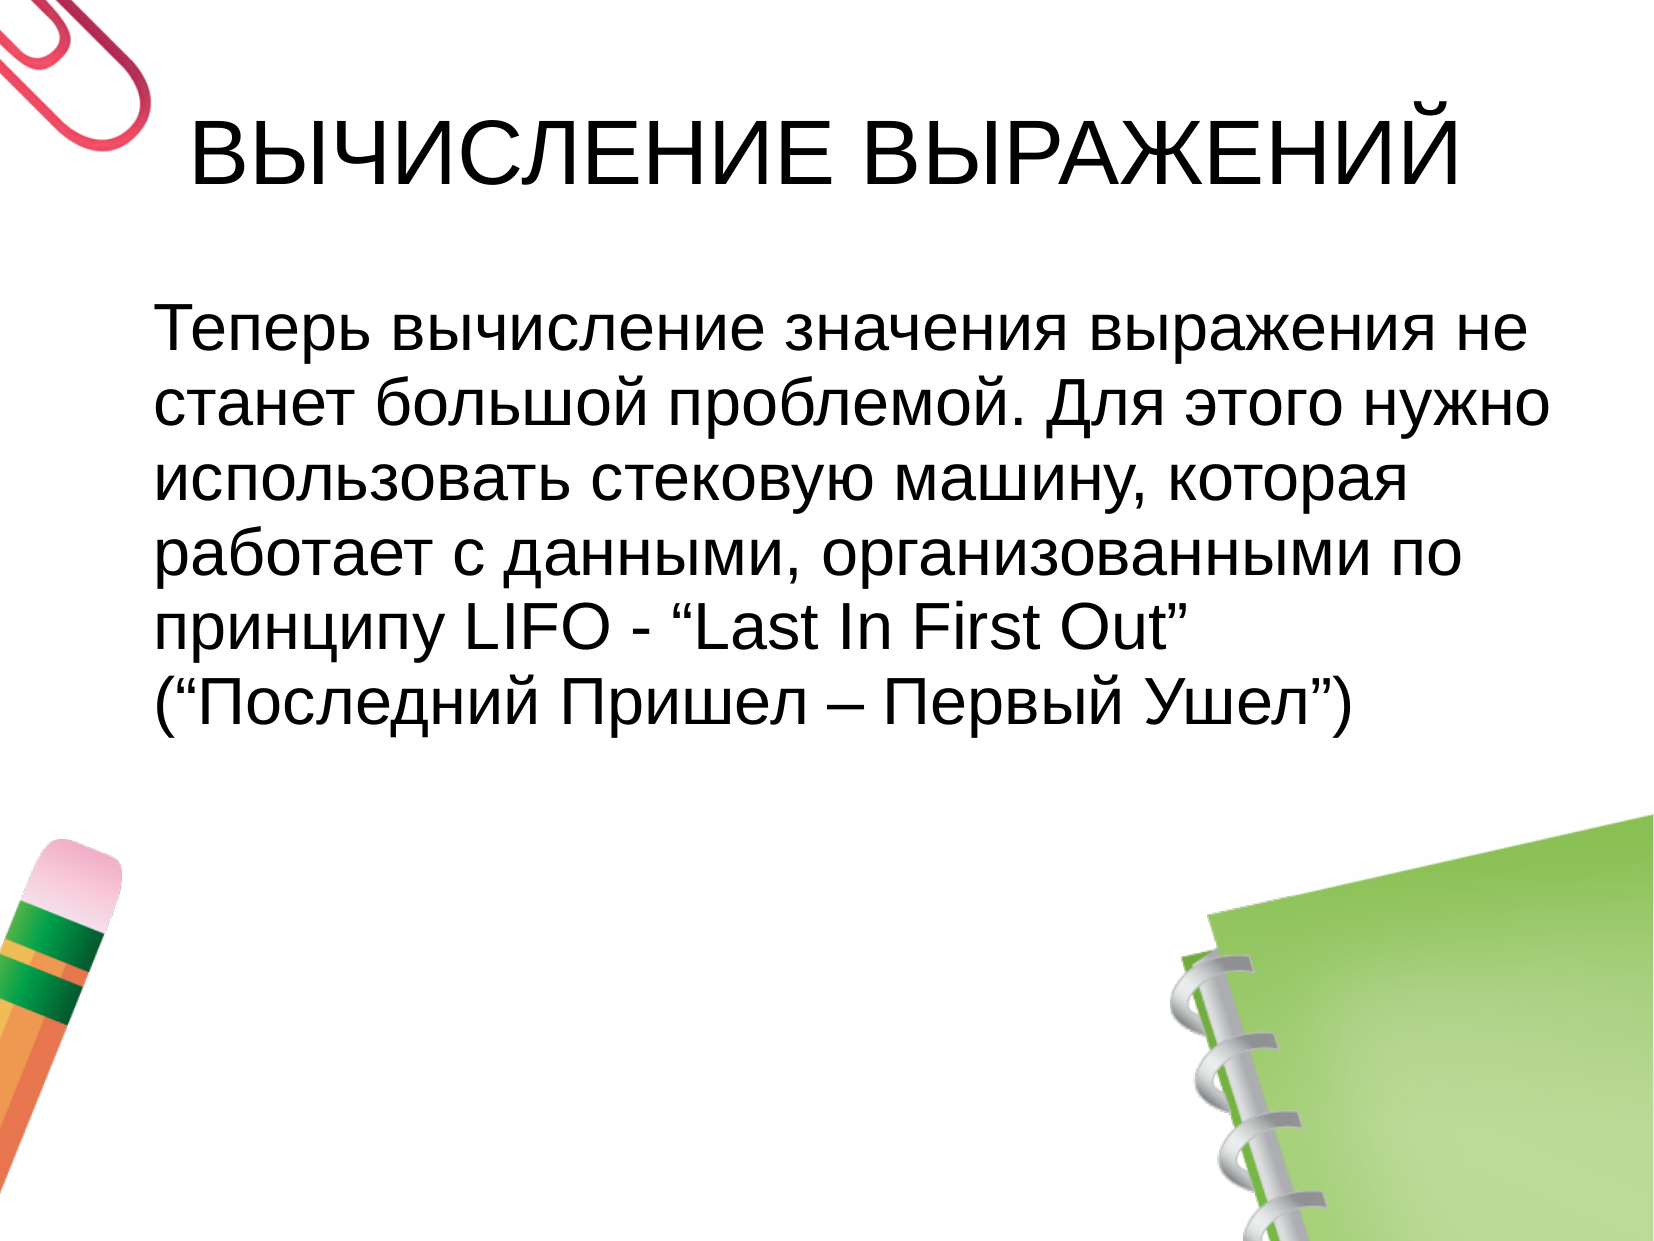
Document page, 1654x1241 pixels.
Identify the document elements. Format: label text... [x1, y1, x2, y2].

picture [0, 839, 122, 1241]
picture [1170, 745, 1654, 1241]
picture [0, 0, 255, 255]
list Теперь вычисление значения выражения не станет большой проблемой. Для этого нужно использовать стековую машину, которая работает с данными, организованными по принципу LIFO - “Last In First Out” (“Последний Пришел – Первый Ушел”) [82, 290, 1571, 1010]
title ВЫЧИСЛЕНИЕ ВЫРАЖЕНИЙ [82, 49, 1571, 257]
